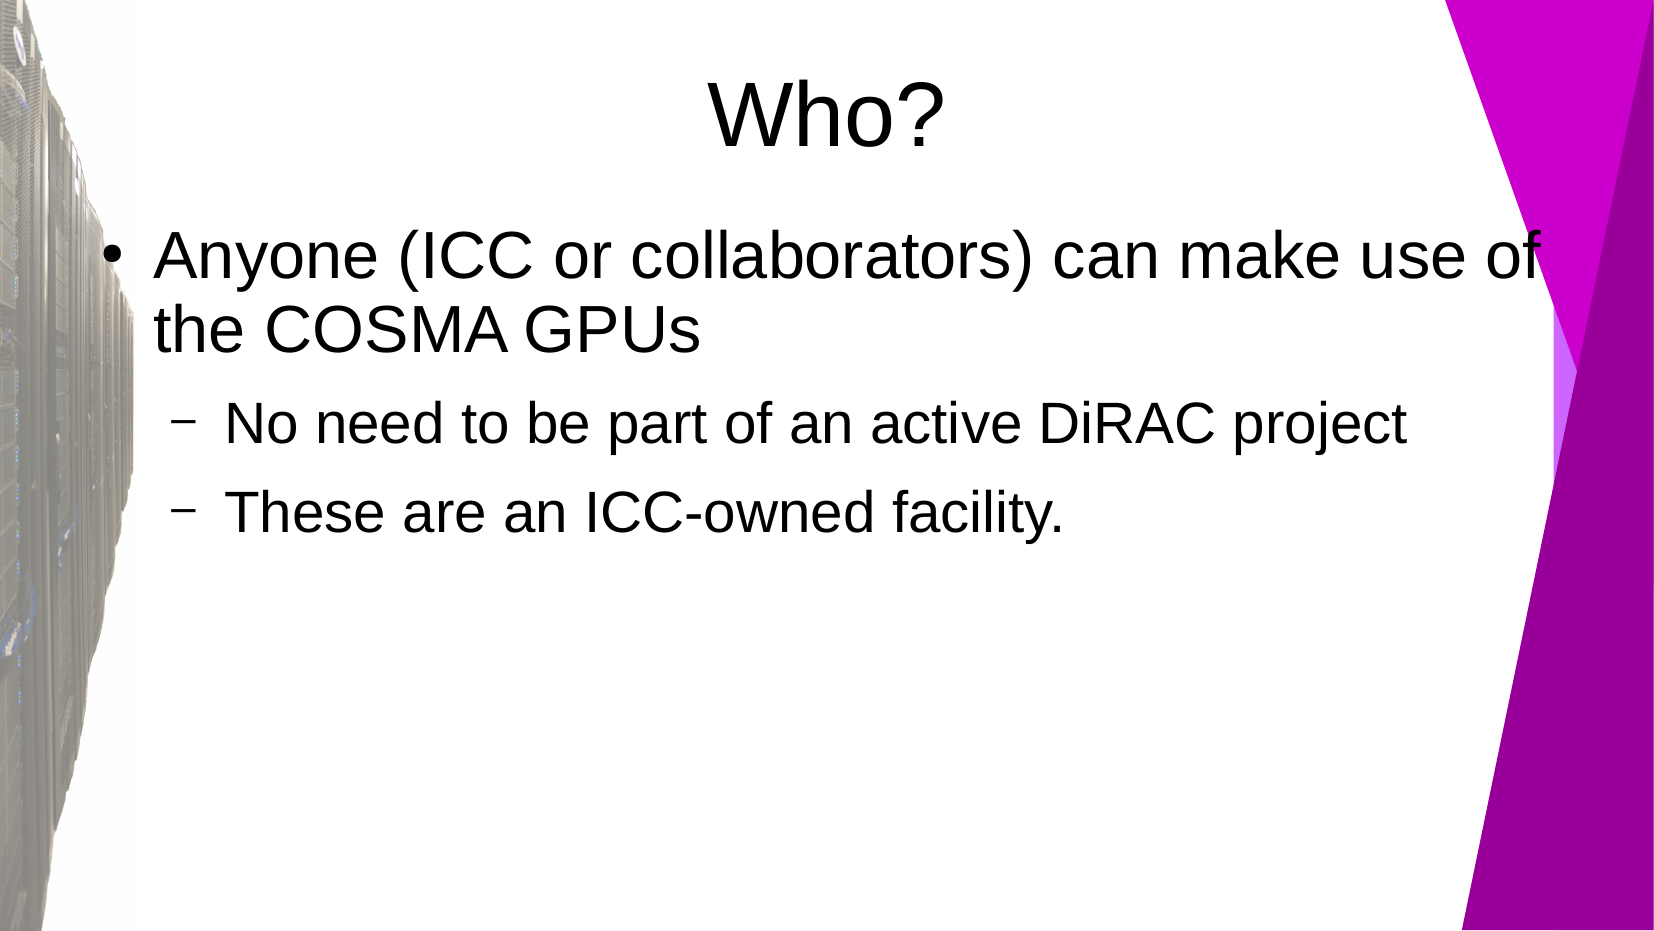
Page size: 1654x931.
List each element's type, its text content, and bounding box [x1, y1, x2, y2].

title Who? [82, 37, 1571, 193]
picture [0, 0, 137, 931]
list Anyone (ICC or collaborators) can make use of the COSMA GPUs No need to be part of an active DiRAC project These are an ICC-owned facility. [82, 217, 1571, 758]
